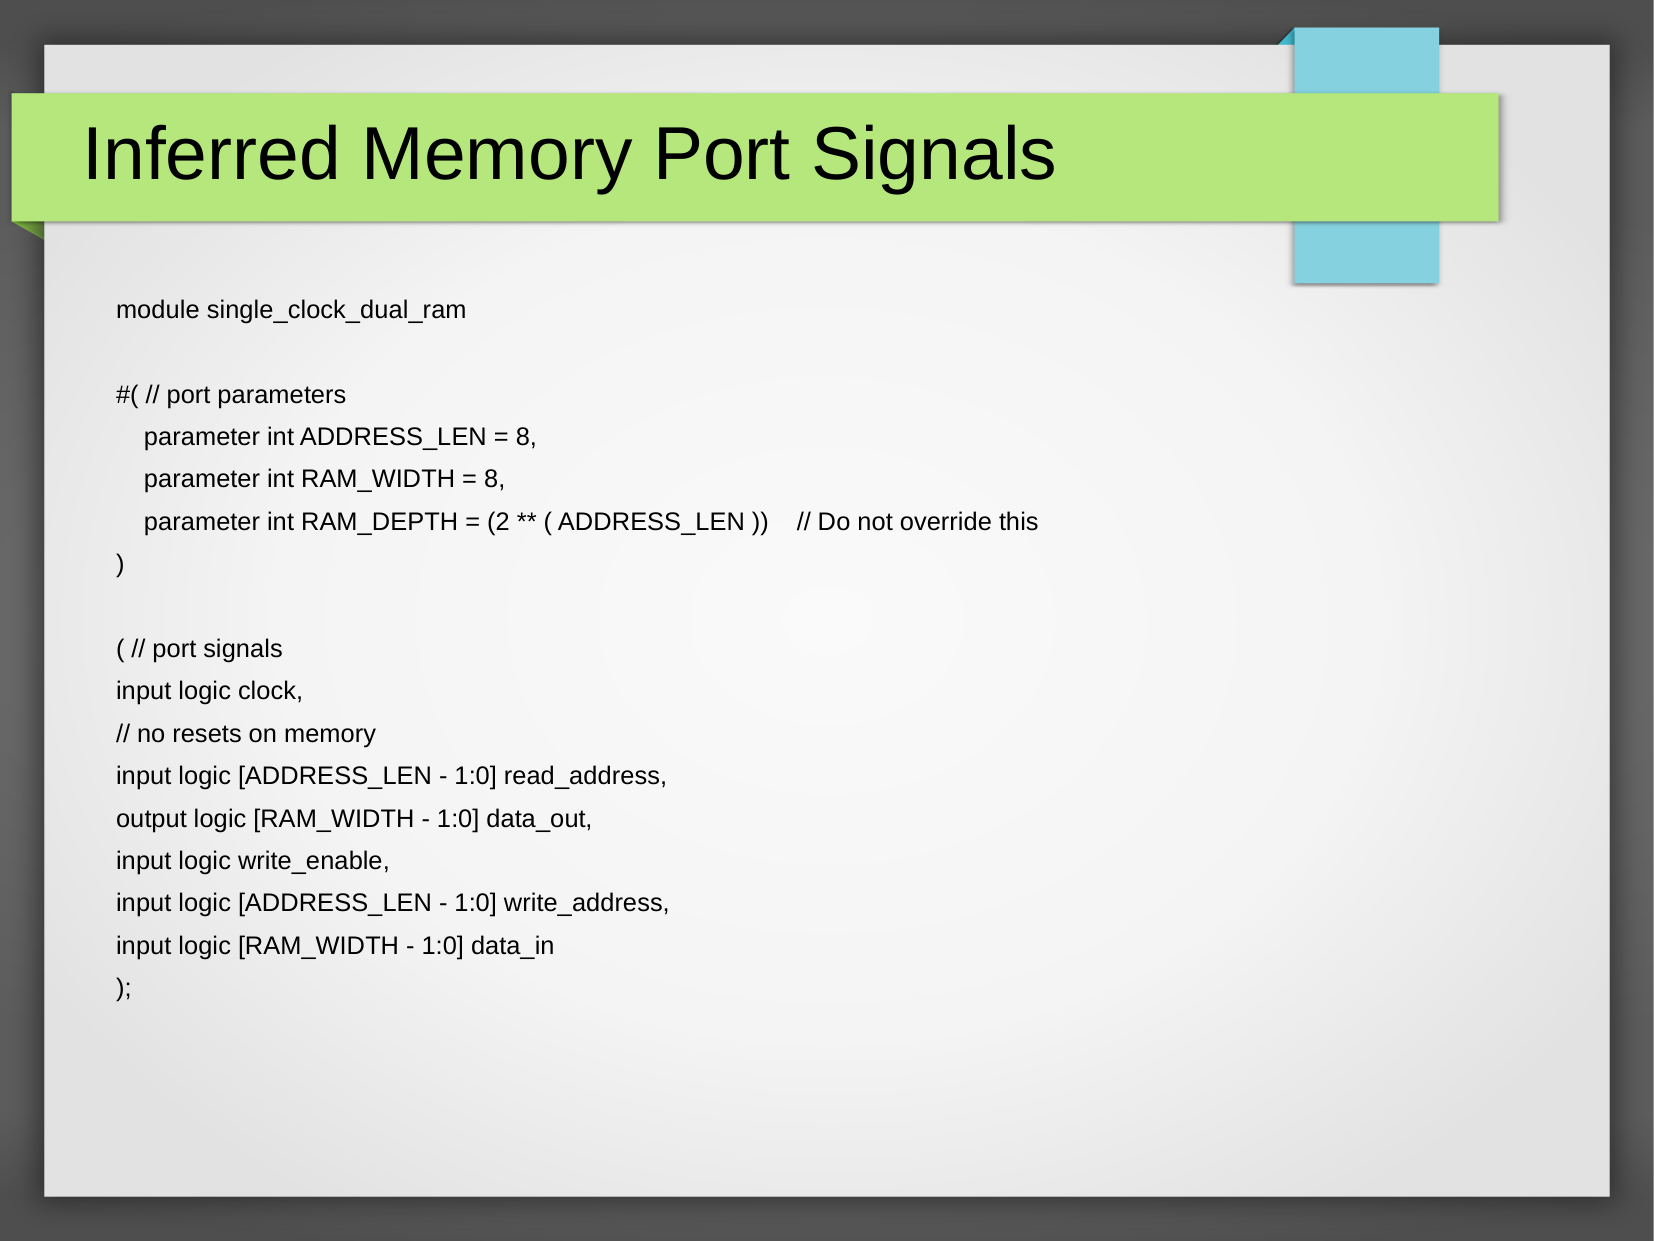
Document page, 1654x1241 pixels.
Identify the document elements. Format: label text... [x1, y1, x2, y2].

picture [0, 0, 1654, 1241]
title Inferred Memory Port Signals [82, 94, 1264, 213]
list module single_clock_dual_ram #( // port parameters parameter int ADDRESS_LEN = 8, parameter int RAM_WIDTH = 8, parameter int RAM_DEPTH = (2 ** ( ADDRESS_LEN )) // Do not override this ) ( // port signals input logic clock, // no resets on memory input logic [ADDRESS_LEN - 1:0] read_address, output logic [RAM_WIDTH - 1:0] data_out, input logic write_enable, input logic [ADDRESS_LEN - 1:0] write_address, input logic [RAM_WIDTH - 1:0] data_in ); [82, 295, 1571, 1015]
